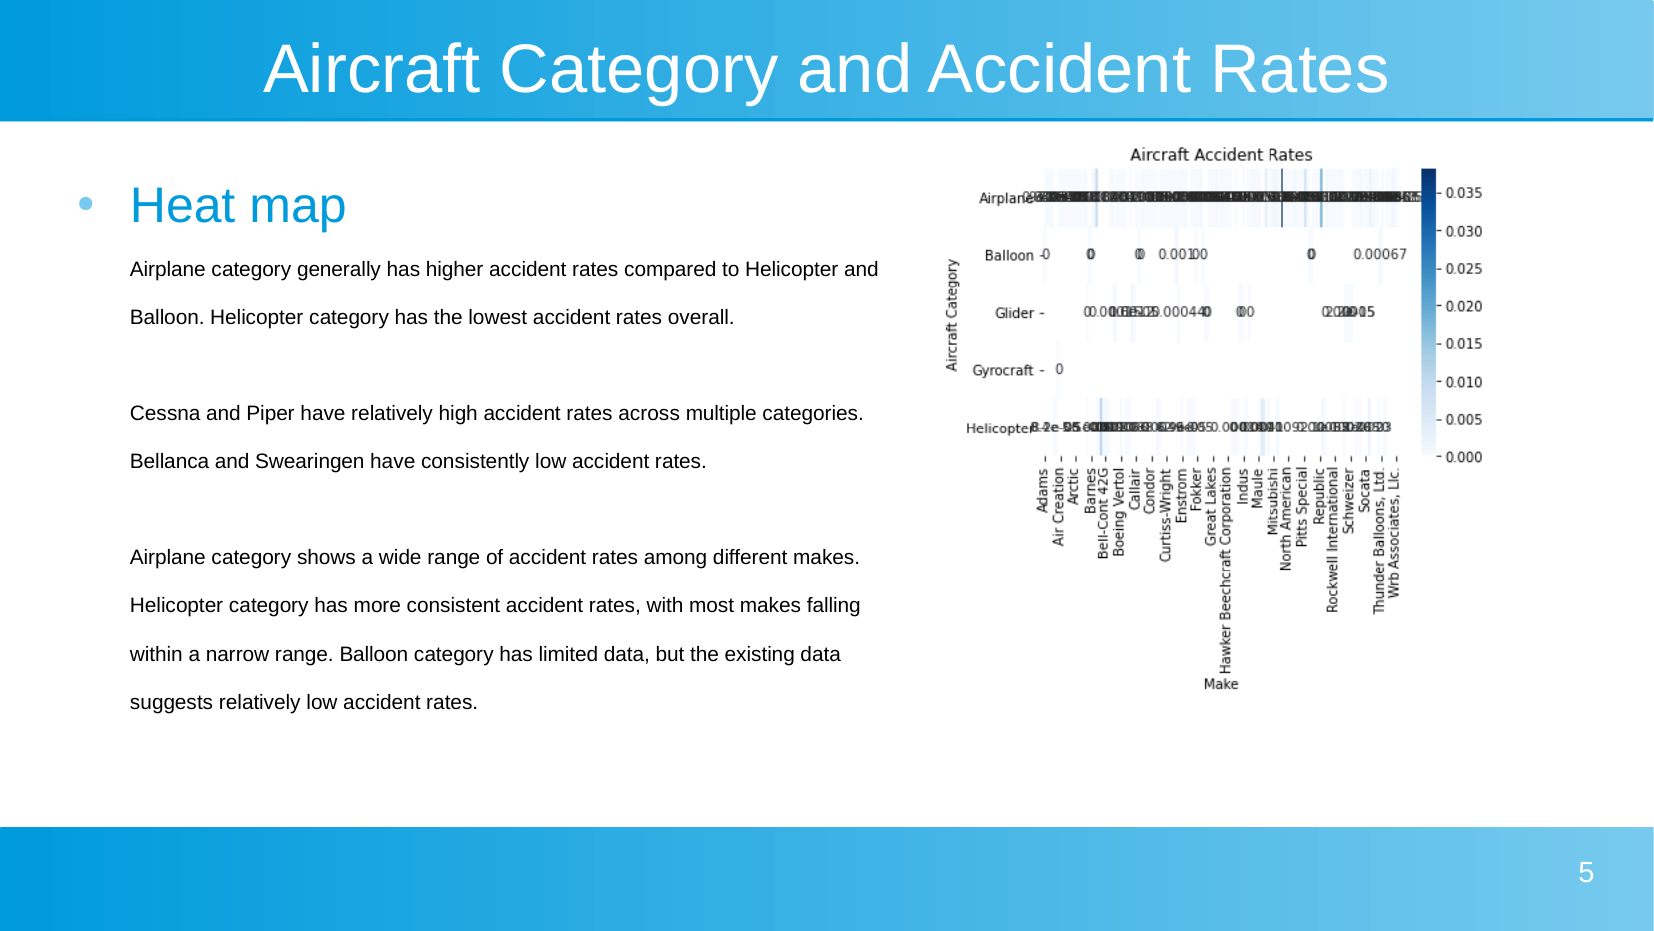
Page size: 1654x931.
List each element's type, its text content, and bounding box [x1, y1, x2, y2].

title Aircraft Category and Accident Rates [59, 29, 1595, 108]
picture [928, 145, 1613, 713]
list Heat map Airplane category generally has higher accident rates compared to Helicopter and Balloon. Helicopter category has the lowest accident rates overall. Cessna and Piper have relatively high accident rates across multiple categories. Bellanca and Swearingen have consistently low accident rates. Airplane category shows a wide range of accident rates among different makes. Helicopter category has more consistent accident rates, with most makes falling within a narrow range. Balloon category has limited data, but the existing data suggests relatively low accident rates. [59, 177, 1595, 768]
